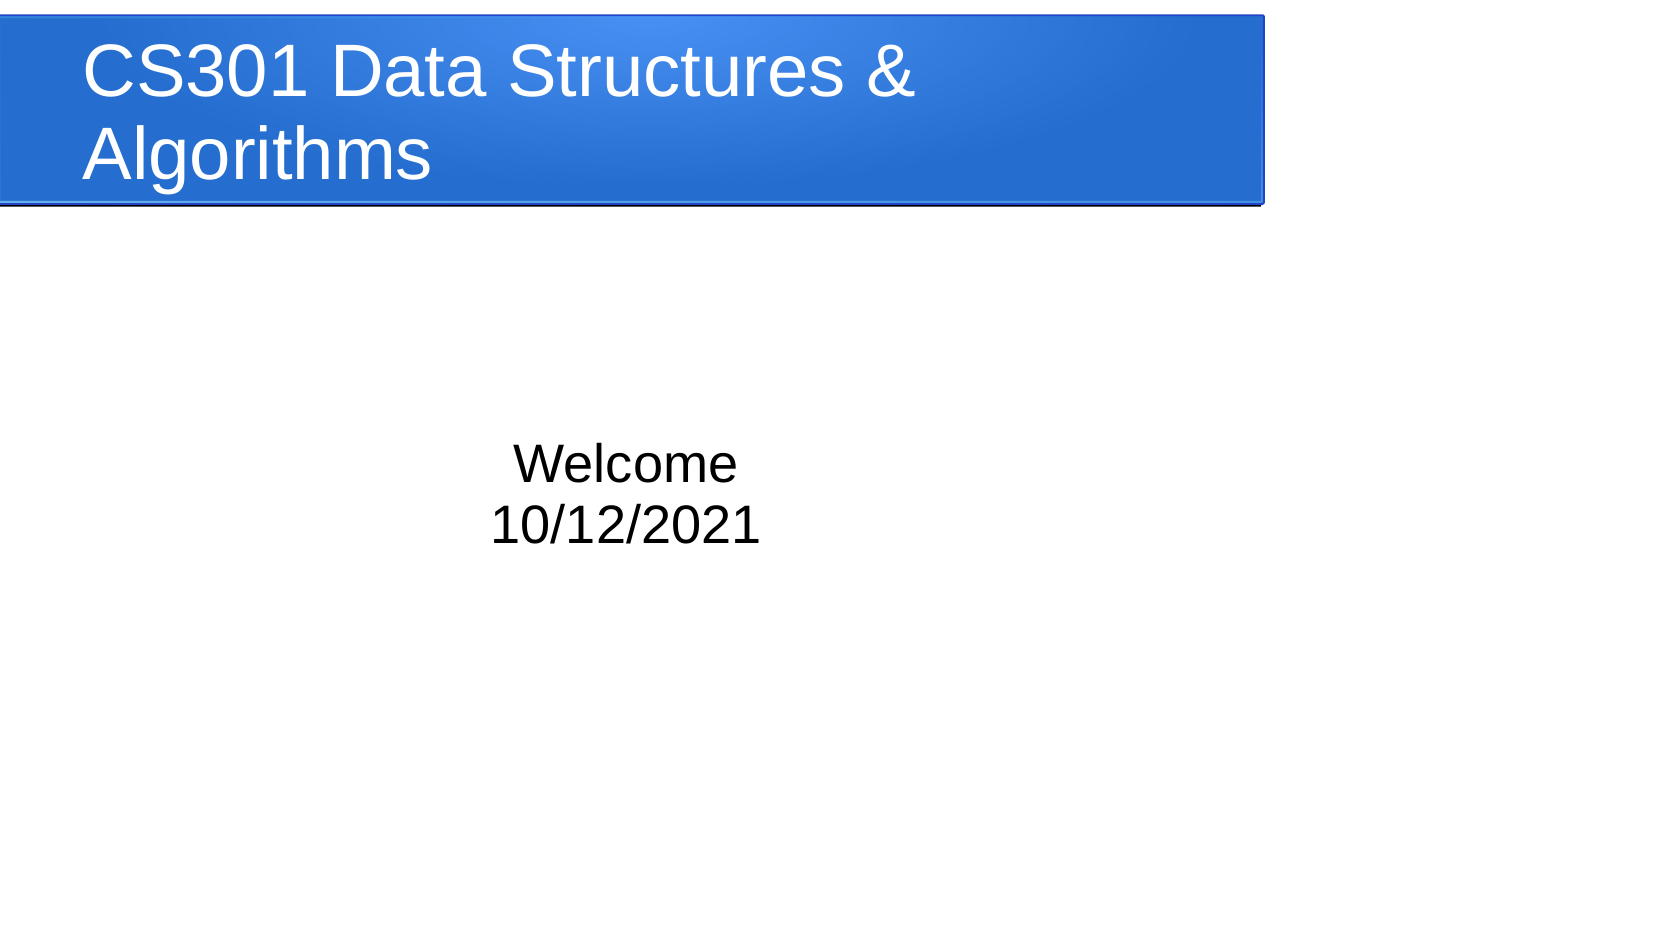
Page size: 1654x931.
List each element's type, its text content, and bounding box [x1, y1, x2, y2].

title CS301 Data Structures & Algorithms [82, 29, 1235, 196]
subtitle Welcome 10/12/2021 [82, 224, 1171, 764]
